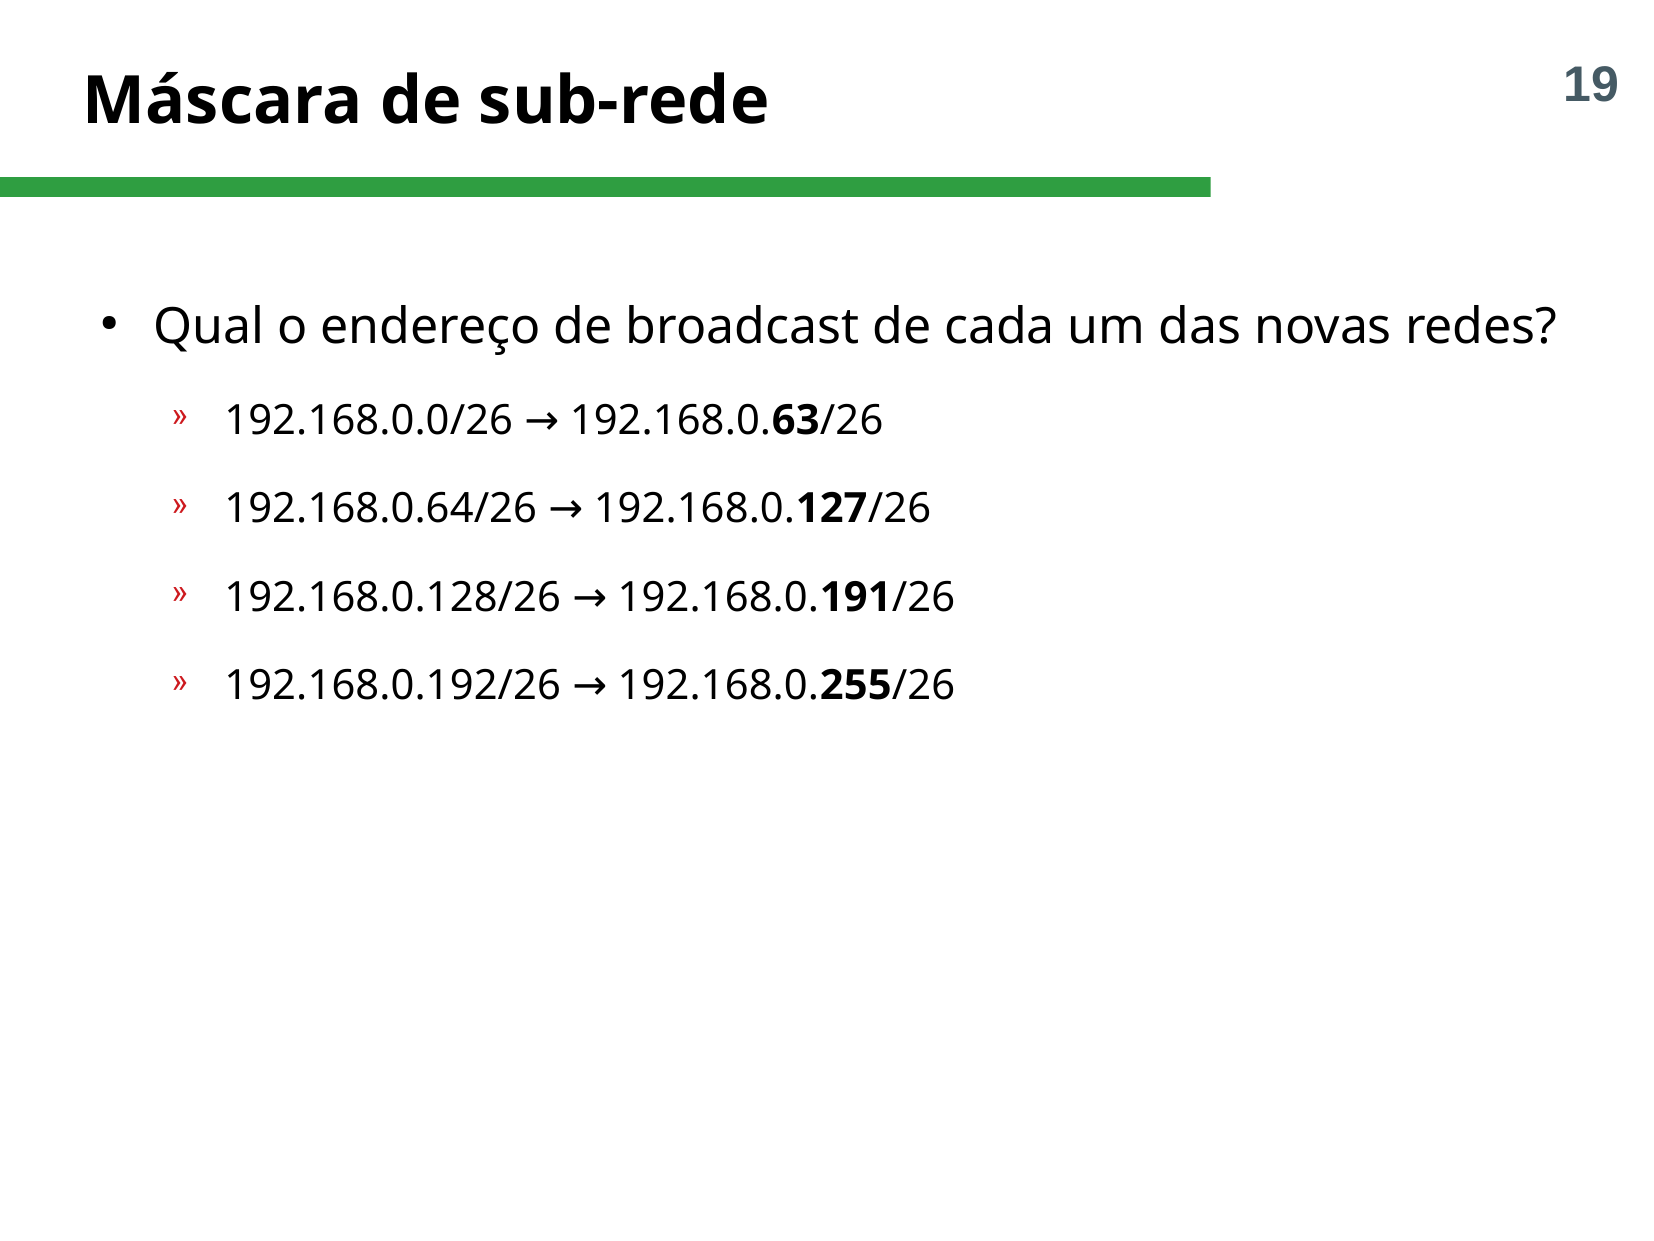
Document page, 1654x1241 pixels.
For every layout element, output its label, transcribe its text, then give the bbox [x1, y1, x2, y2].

list Qual o endereço de broadcast de cada um das novas redes? 192.168.0.0/26 → 192.168.0.63/26 192.168.0.64/26 → 192.168.0.127/26 192.168.0.128/26 → 192.168.0.191/26 192.168.0.192/26 → 192.168.0.255/26 [82, 290, 1571, 1211]
title Máscara de sub-rede [82, 0, 1152, 202]
